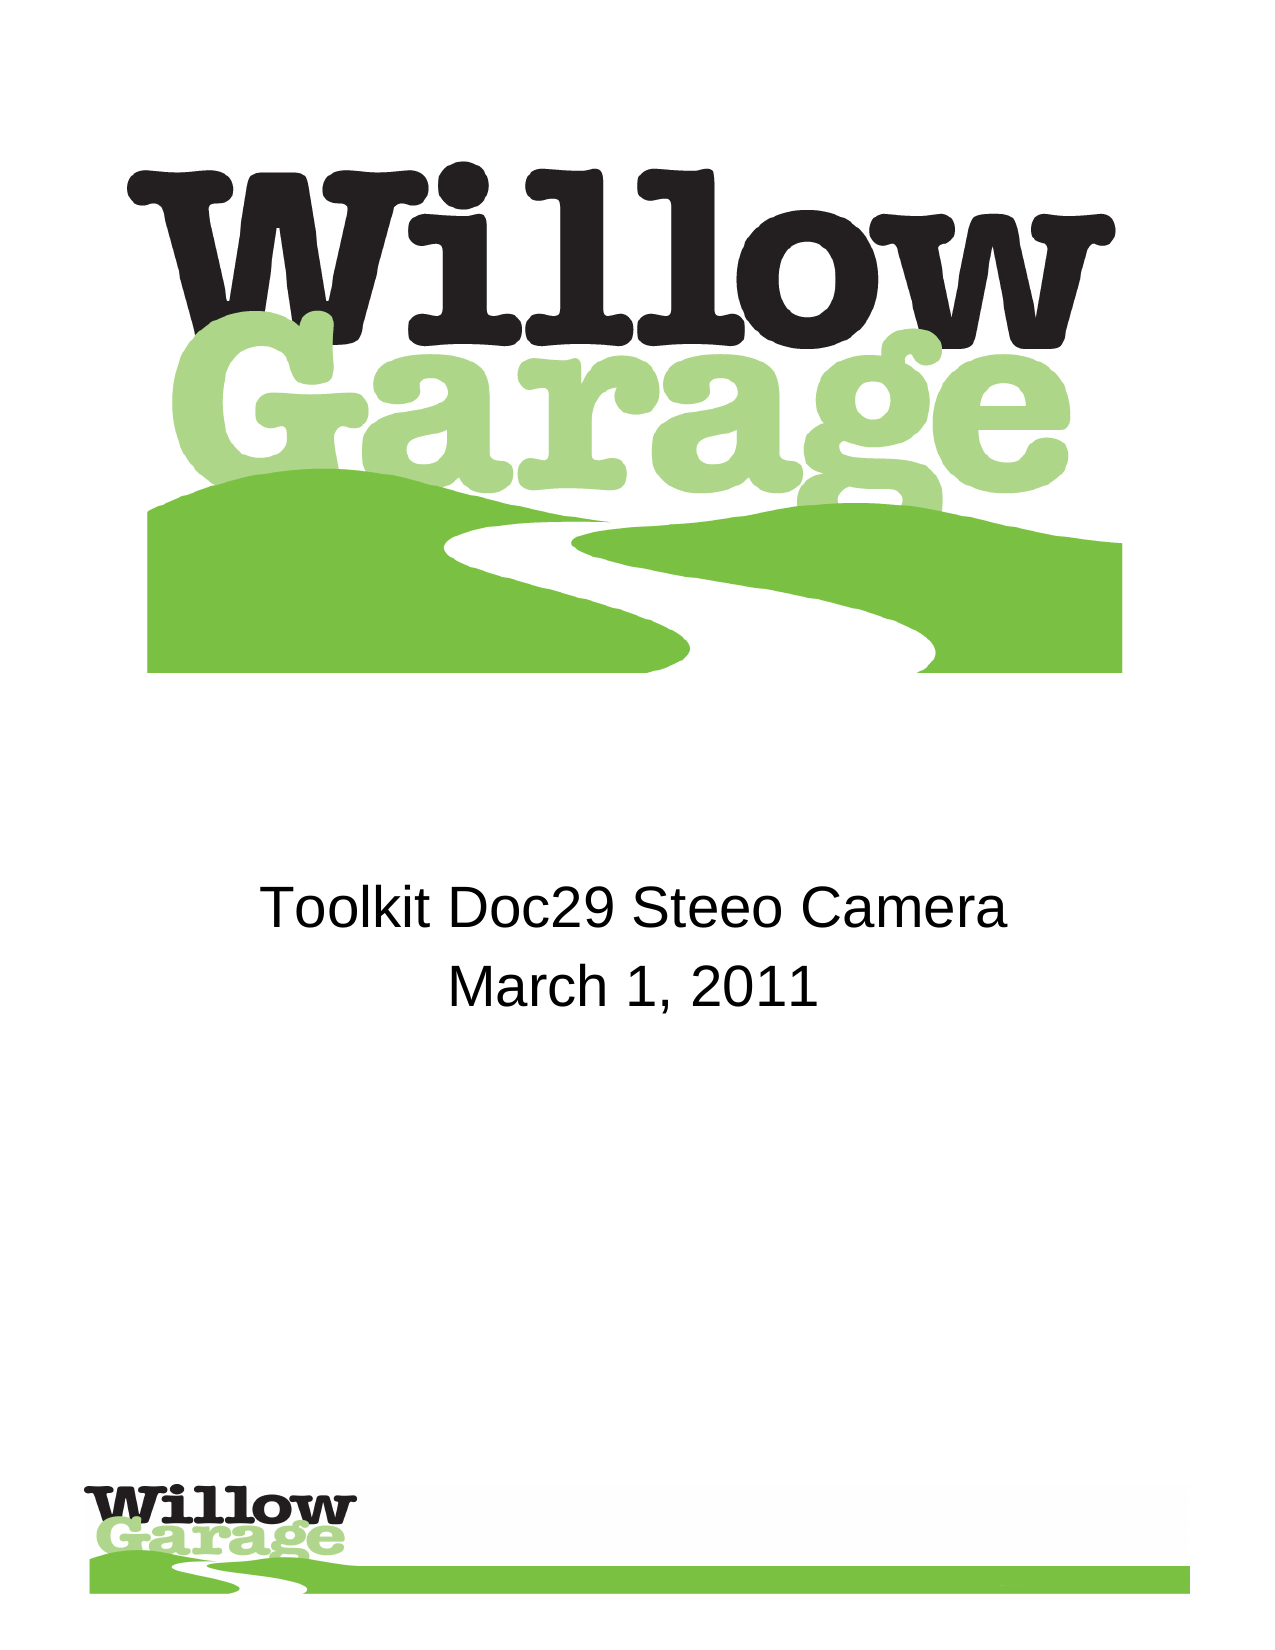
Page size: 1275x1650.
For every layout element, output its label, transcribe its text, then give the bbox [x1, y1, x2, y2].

picture [42, 42, 1233, 784]
picture [84, 1484, 1190, 1594]
list Toolkit Doc29 Steeo Camera March 1, 2011 [42, 866, 1233, 1197]
